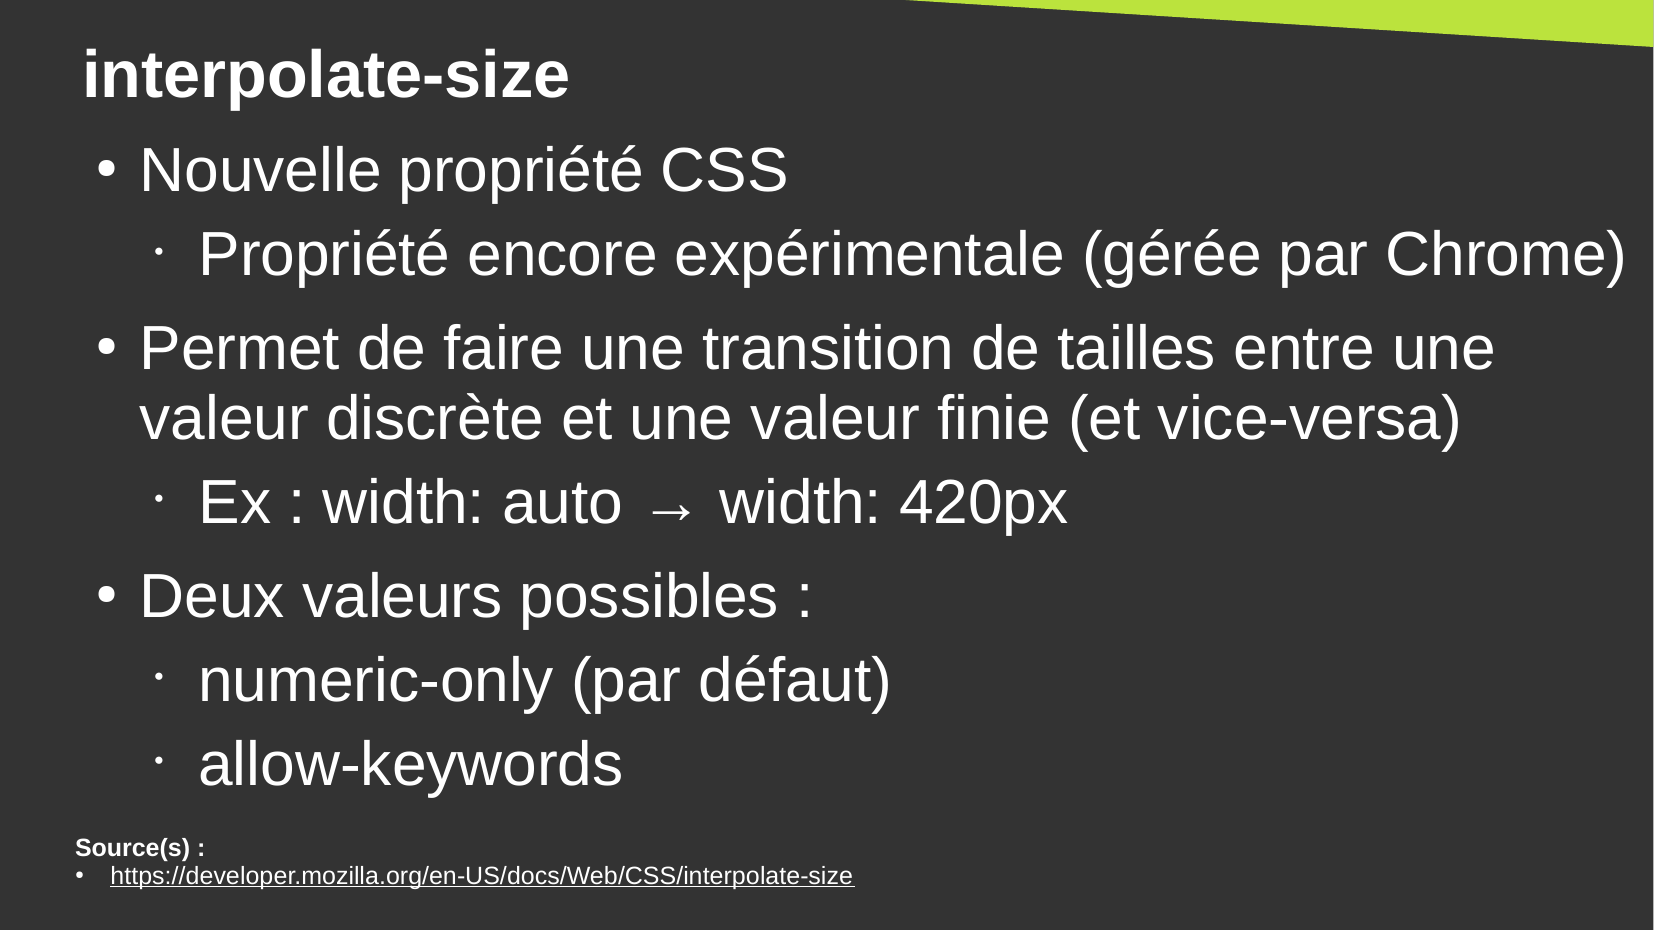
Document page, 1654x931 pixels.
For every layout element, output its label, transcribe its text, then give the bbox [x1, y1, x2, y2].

text_box Source(s) : https://developer.mozilla.org/en-US/docs/Web/CSS/interpolate-size [60, 826, 1546, 926]
text_box [905, 0, 1654, 48]
title interpolate-size [82, 37, 1571, 114]
list Nouvelle propriété CSS Propriété encore expérimentale (gérée par Chrome) Permet de faire une transition de tailles entre une valeur discrète et une valeur finie (et vice-versa) Ex : width: auto → width: 420px Deux valeurs possibles : numeric-only (par défaut) allow-keywords [80, 135, 1649, 818]
